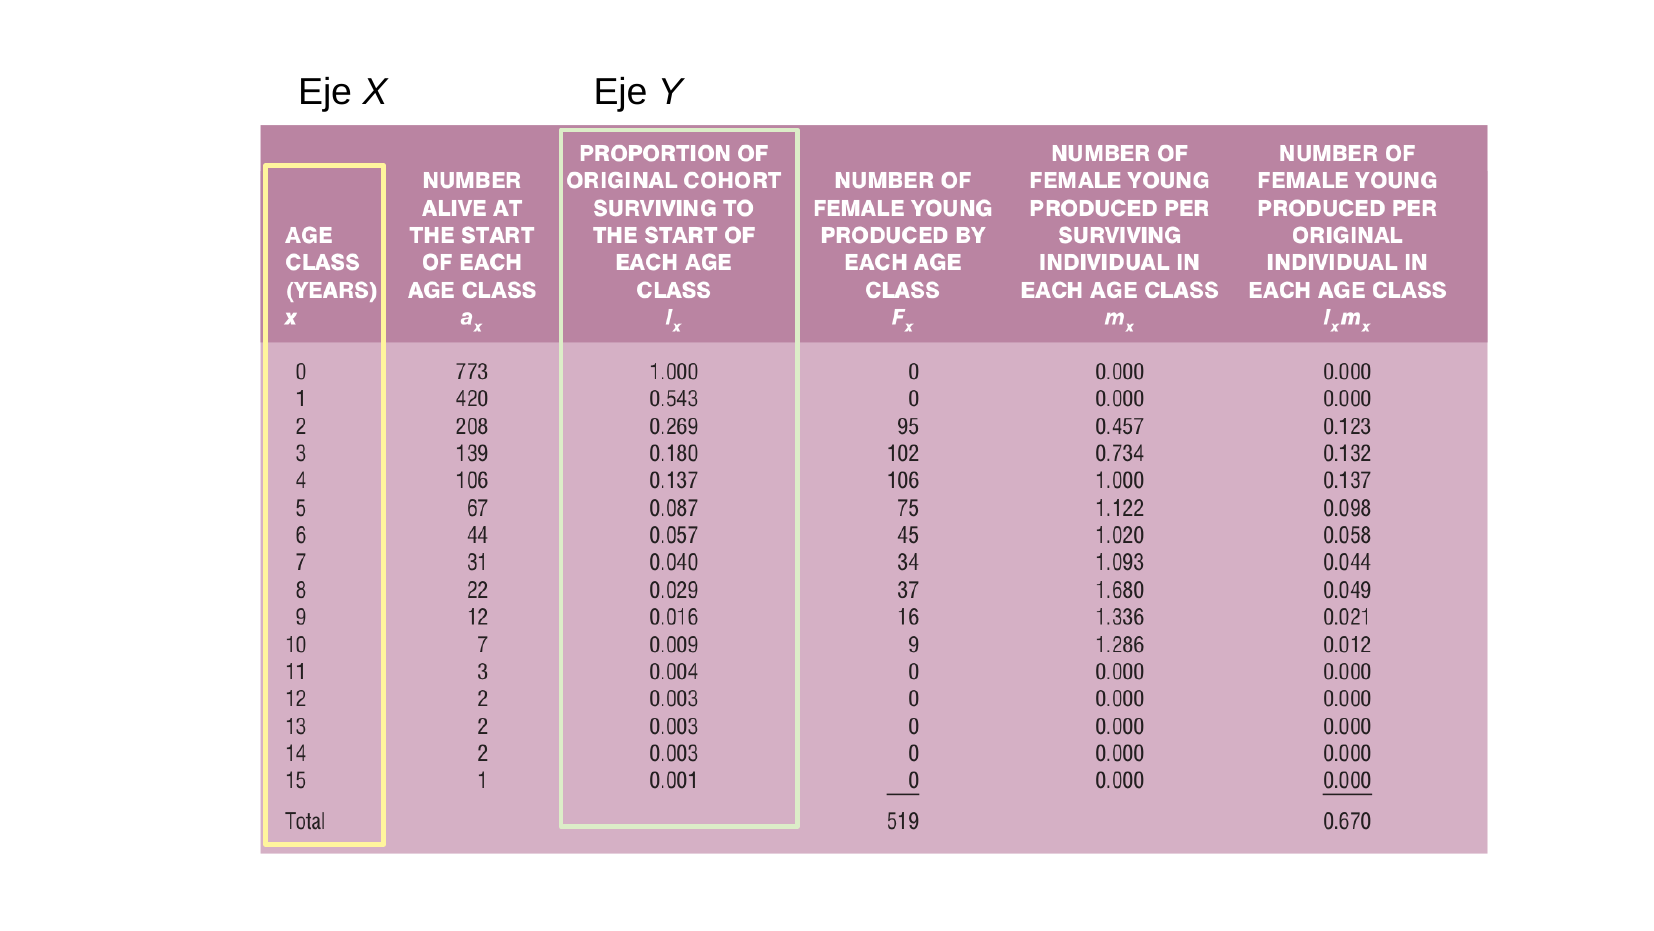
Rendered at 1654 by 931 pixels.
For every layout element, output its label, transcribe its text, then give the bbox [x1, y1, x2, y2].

picture [237, 118, 1506, 865]
text_box Eje X Eje Y [283, 63, 698, 121]
